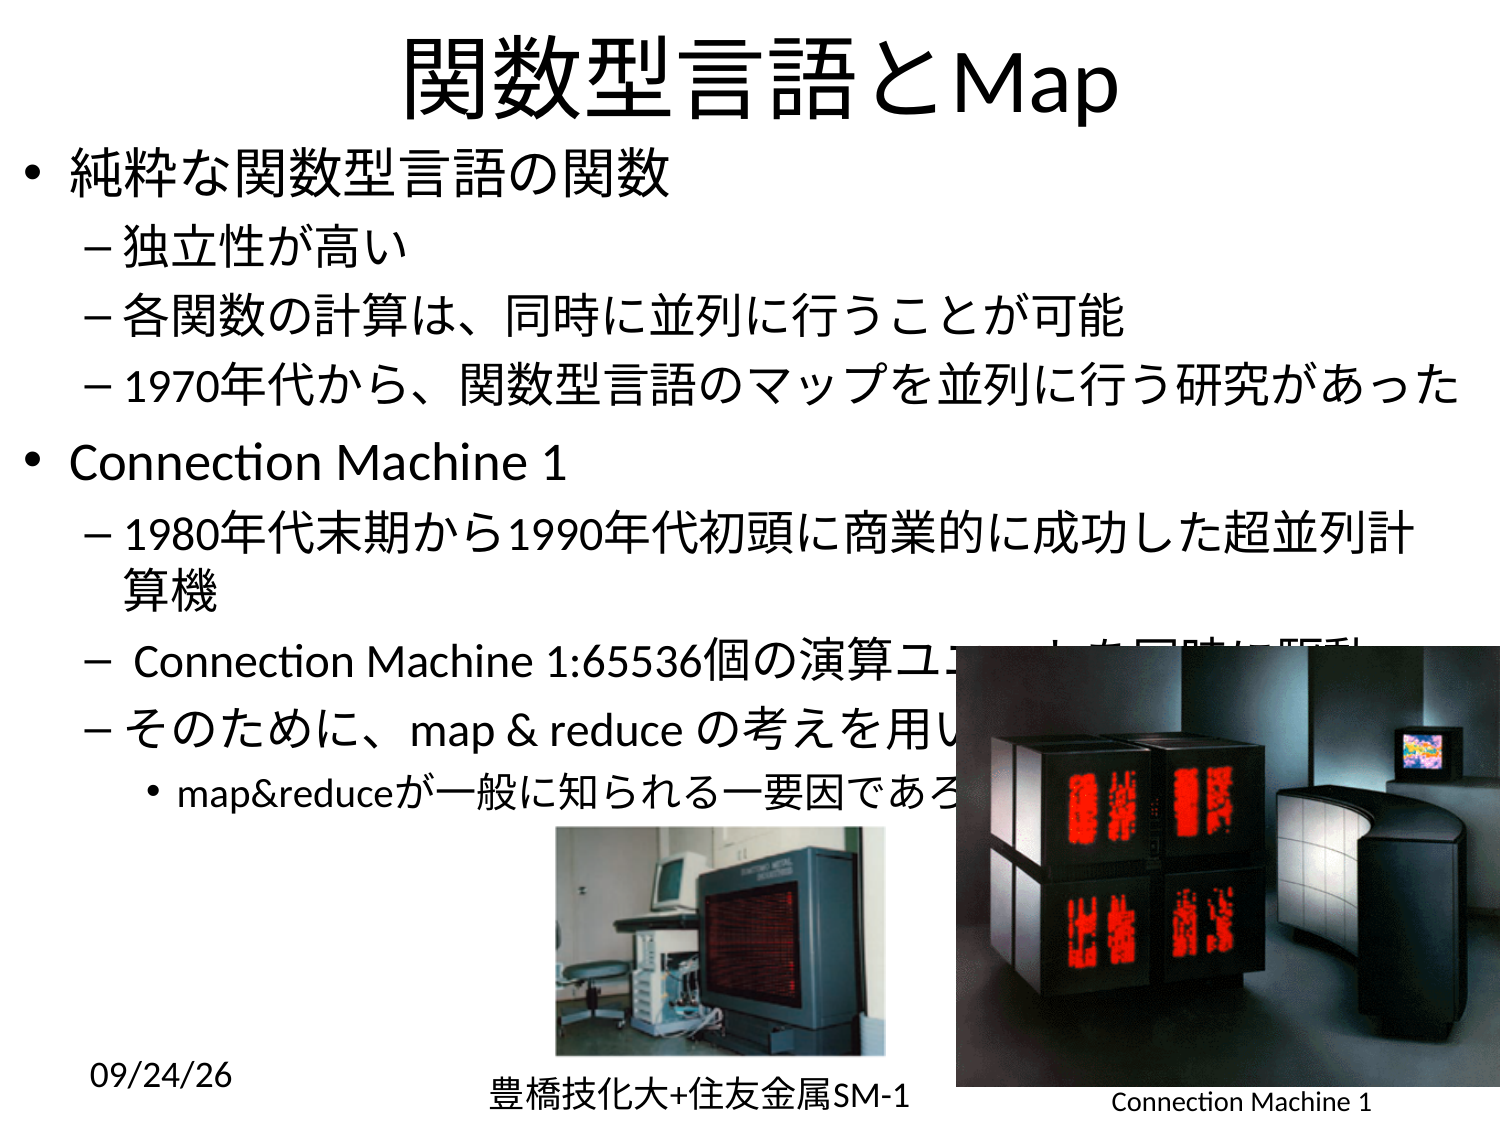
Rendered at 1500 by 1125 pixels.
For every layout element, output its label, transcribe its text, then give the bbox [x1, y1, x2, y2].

list 純粋な関数型言語の関数 独立性が高い 各関数の計算は、同時に並列に行うことが可能 1970年代から、関数型言語のマップを並列に行う研究があった Connection Machine 1 1980年代末期から1990年代初頭に商業的に成功した超並列計算機 Connection Machine 1:65536個の演算ユニットを同時に駆動 そのために、map & reduce の考えを用いた map&reduceが一般に知られる一要因であろう [8, 131, 1477, 875]
picture [956, 646, 1500, 1087]
text_box 豊橋技化大+住友金属SM-1 [425, 1062, 957, 1123]
text_box Connection Machine 1 [1054, 1074, 1418, 1125]
title 関数型言語とMap [75, 12, 1426, 131]
chart [555, 826, 886, 1059]
